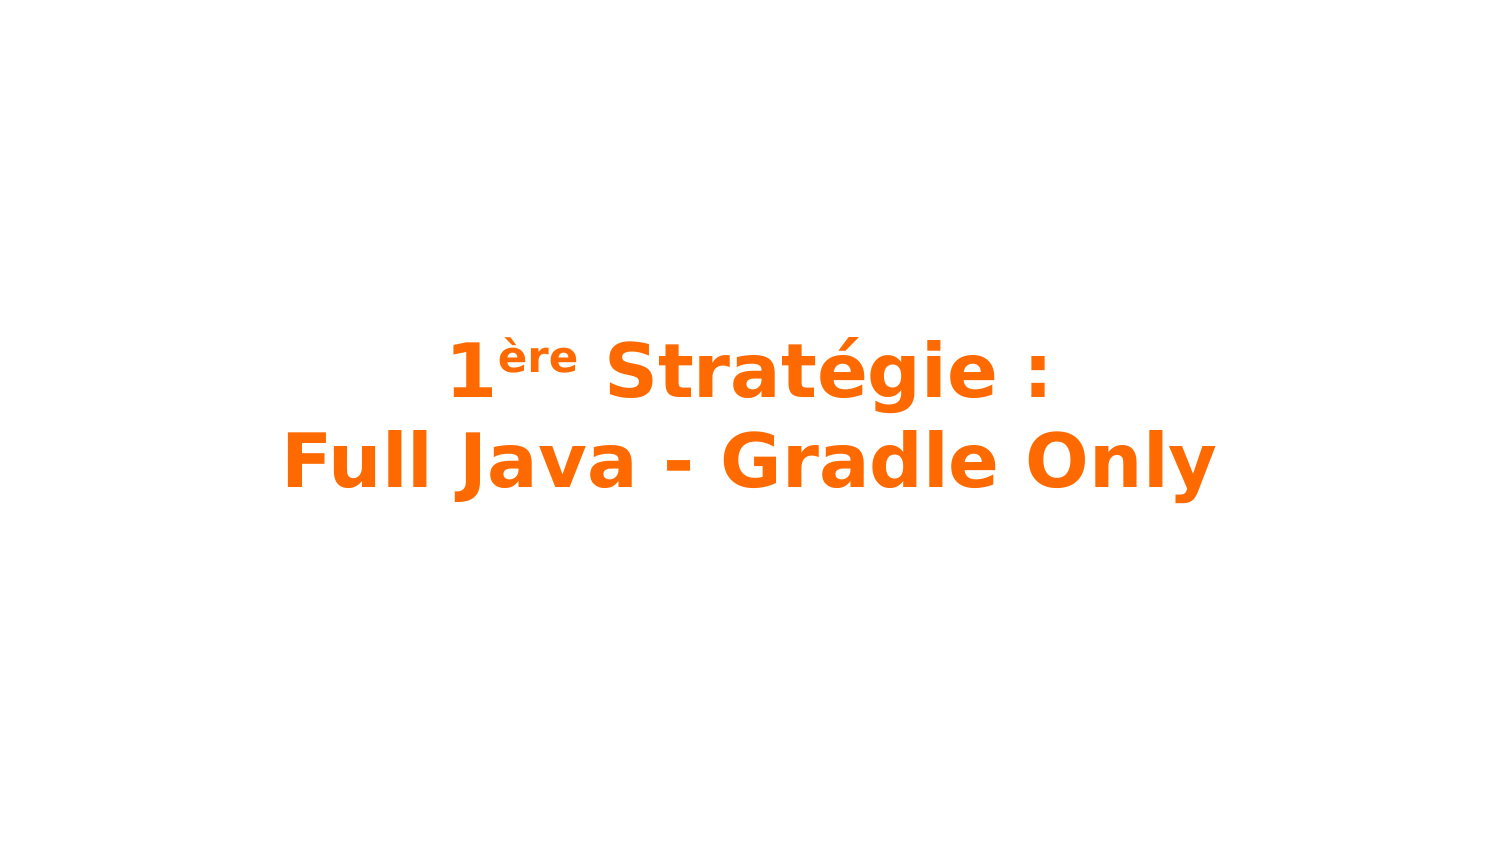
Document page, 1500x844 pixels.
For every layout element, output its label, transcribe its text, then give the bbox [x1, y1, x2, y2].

title 1ère Stratégie : Full Java - Gradle Only [51, 231, 1449, 518]
